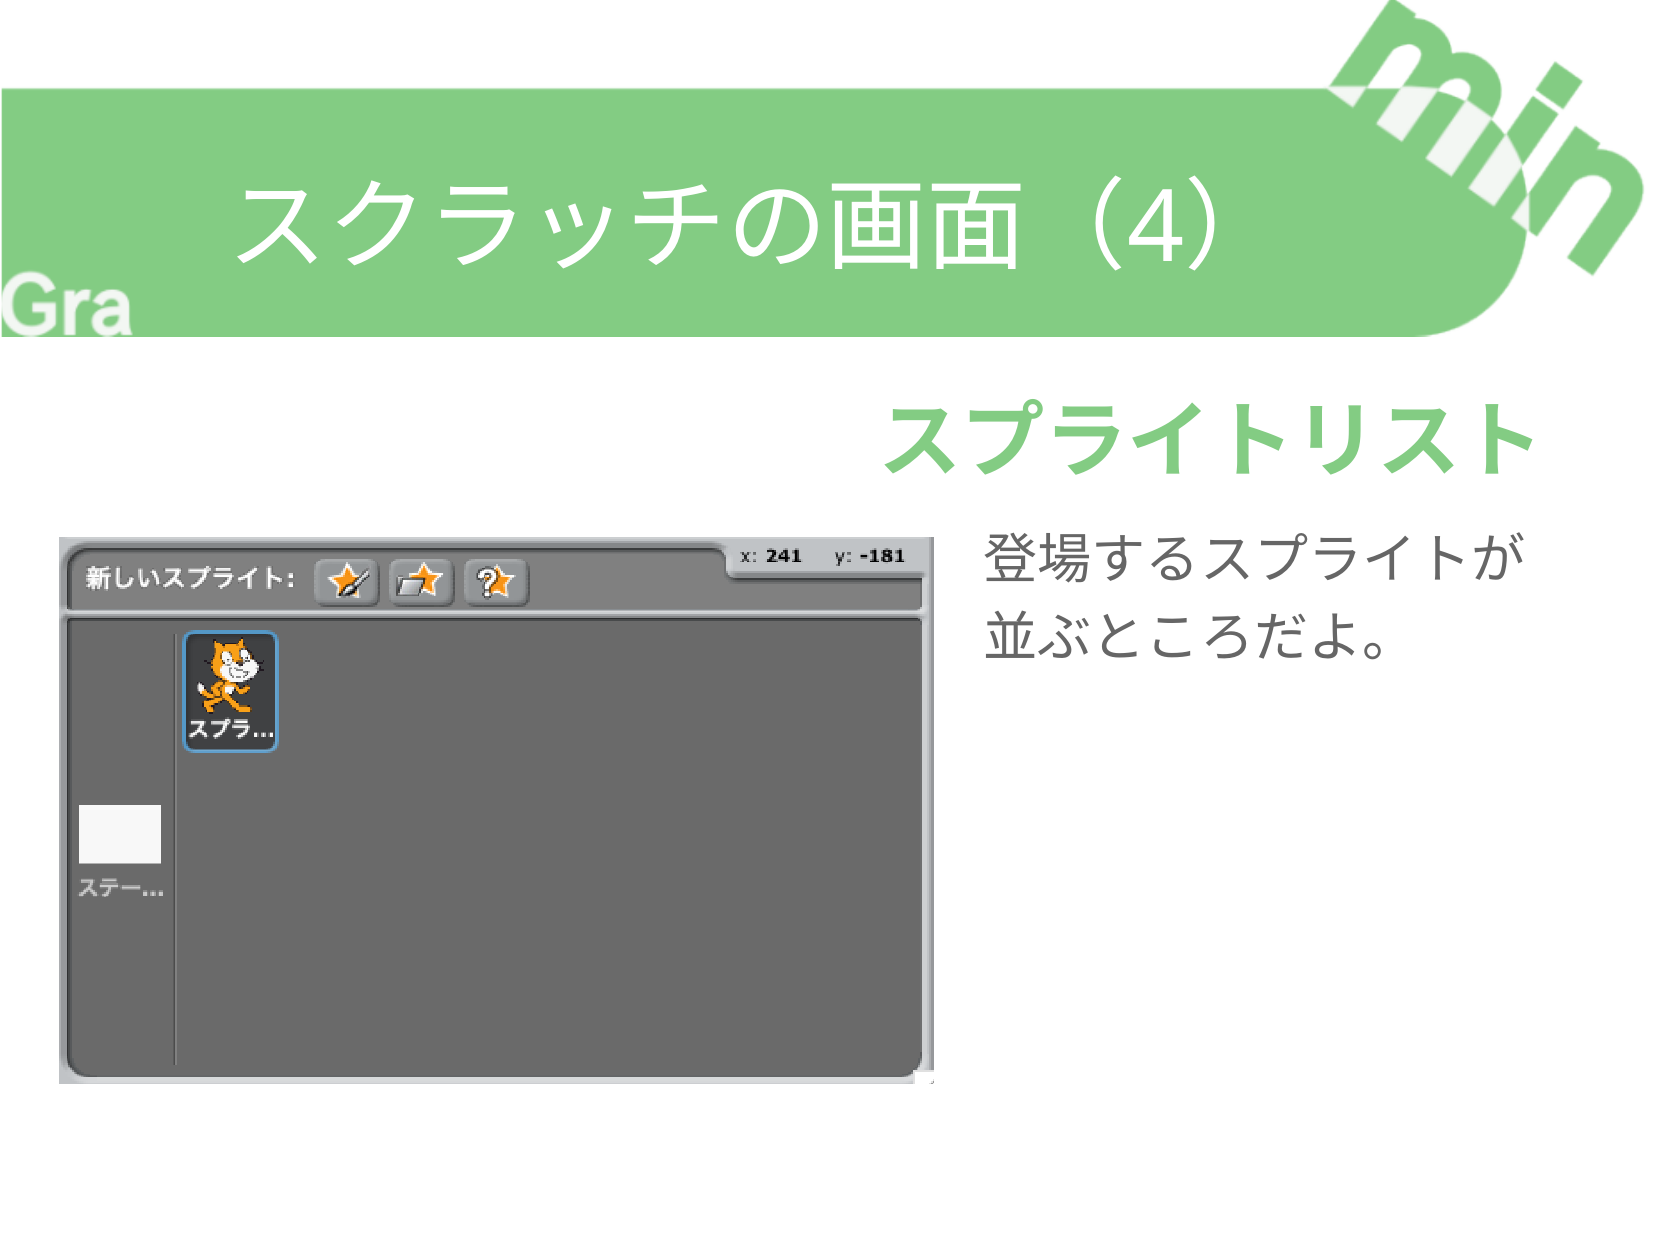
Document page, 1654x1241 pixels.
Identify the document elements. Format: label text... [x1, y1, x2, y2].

picture [1, 0, 1654, 337]
text_box スプライトリスト [791, 366, 1560, 614]
picture [59, 537, 934, 1084]
title スクラッチの画面（4） [11, 134, 1501, 303]
text_box 登場するスプライトが並ぶところだよ。 [968, 507, 1548, 1087]
